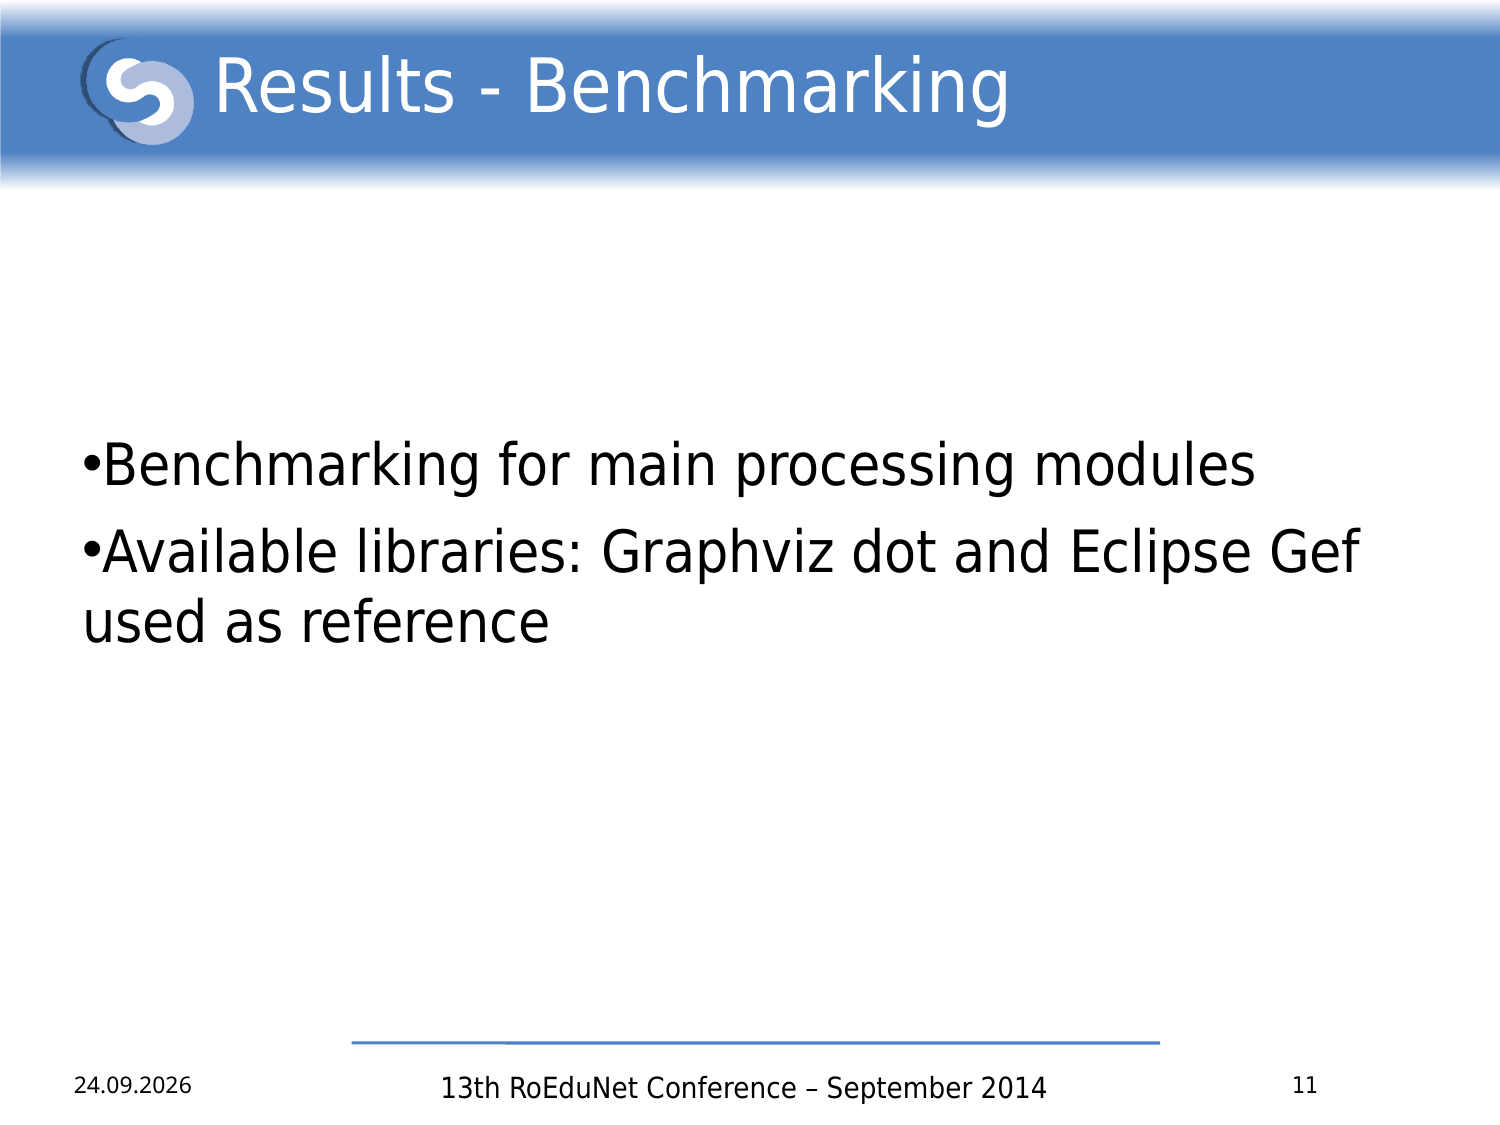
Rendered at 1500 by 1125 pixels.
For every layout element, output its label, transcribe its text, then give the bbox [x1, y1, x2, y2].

title Results - Benchmarking [199, 11, 1425, 155]
text_box <number> [1277, 1061, 1426, 1108]
picture [0, 0, 1500, 189]
list Benchmarking for main processing modules Available libraries: Graphviz dot and Eclipse Gef used as reference [67, 206, 1418, 875]
text_box 12.09.2014 [59, 1062, 245, 1109]
text_box 13th RoEduNet Conference – September 2014 [421, 1061, 1067, 1108]
